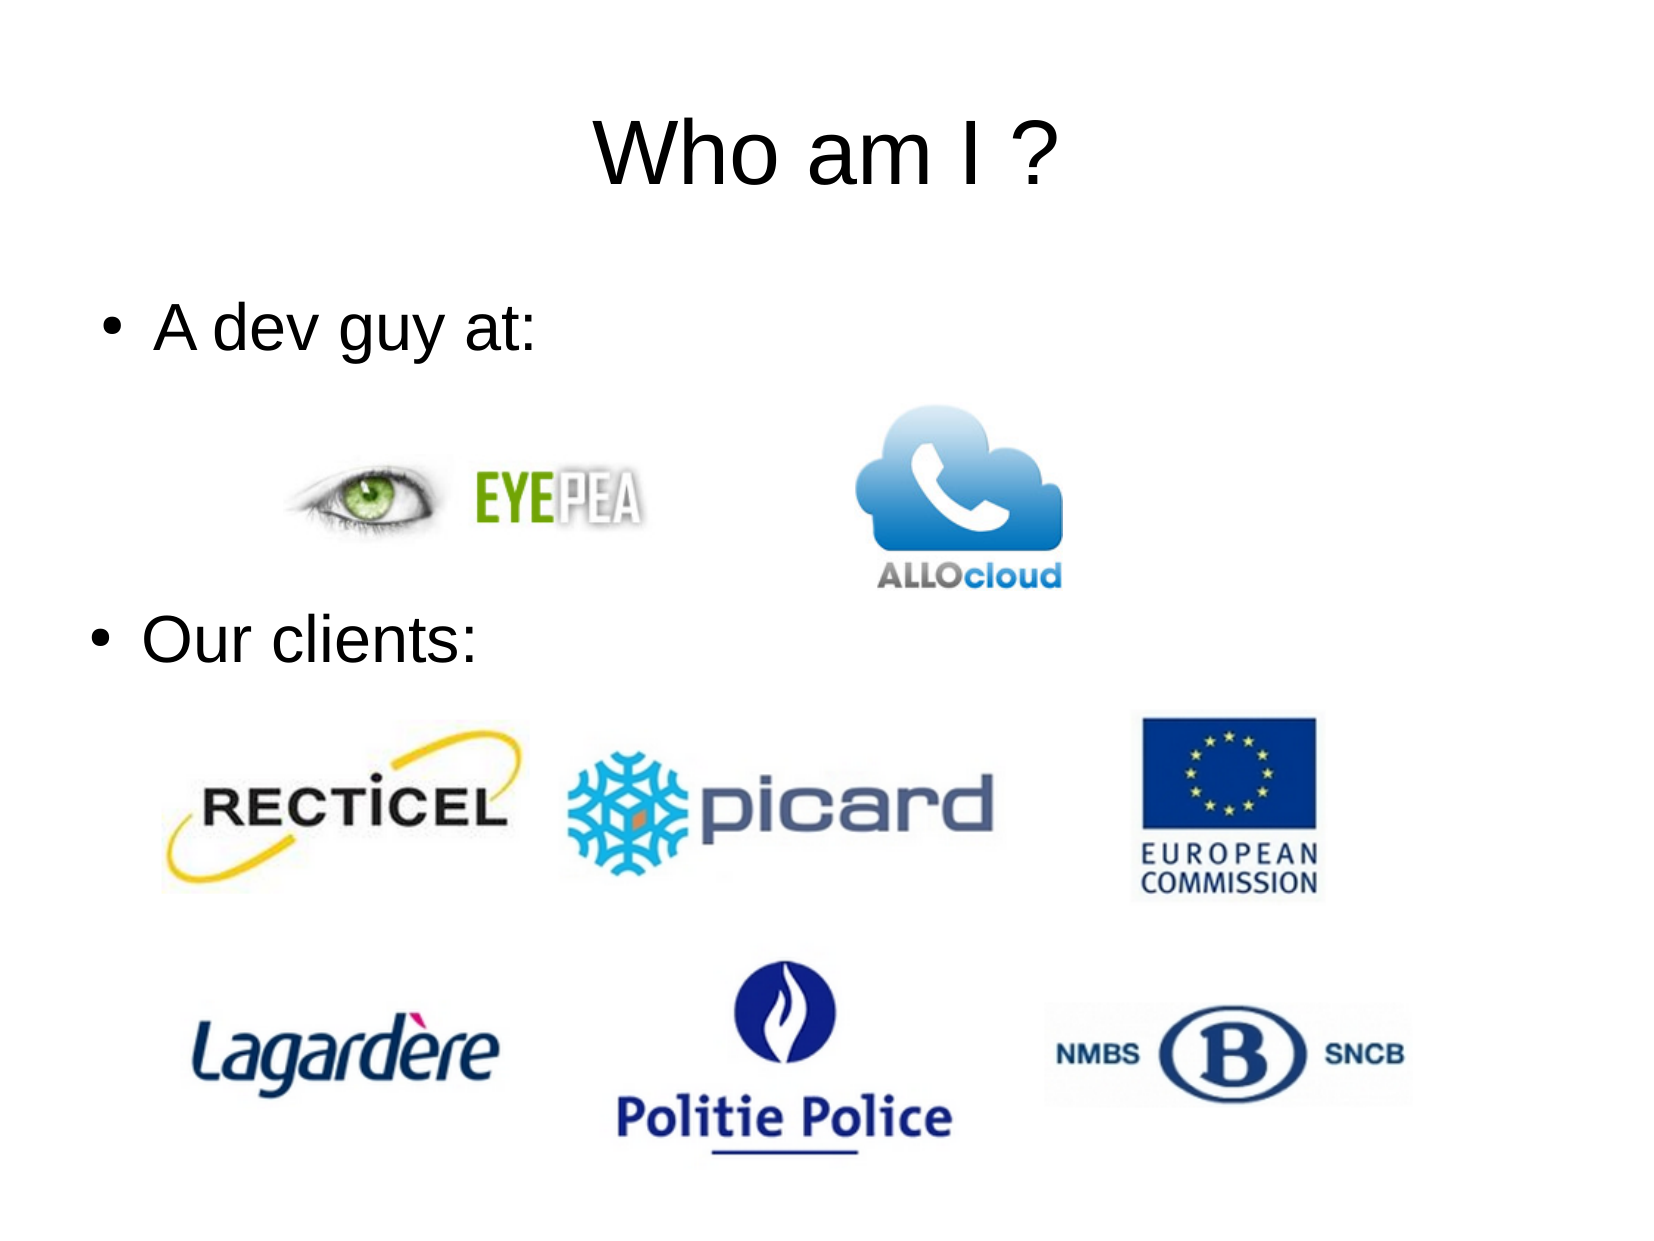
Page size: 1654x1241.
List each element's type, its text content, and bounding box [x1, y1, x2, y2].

title Who am I ? [82, 49, 1571, 257]
list Our clients: [70, 602, 1559, 927]
list A dev guy at: [82, 290, 1571, 615]
picture [854, 402, 1063, 591]
picture [153, 698, 1426, 1193]
picture [283, 454, 657, 548]
